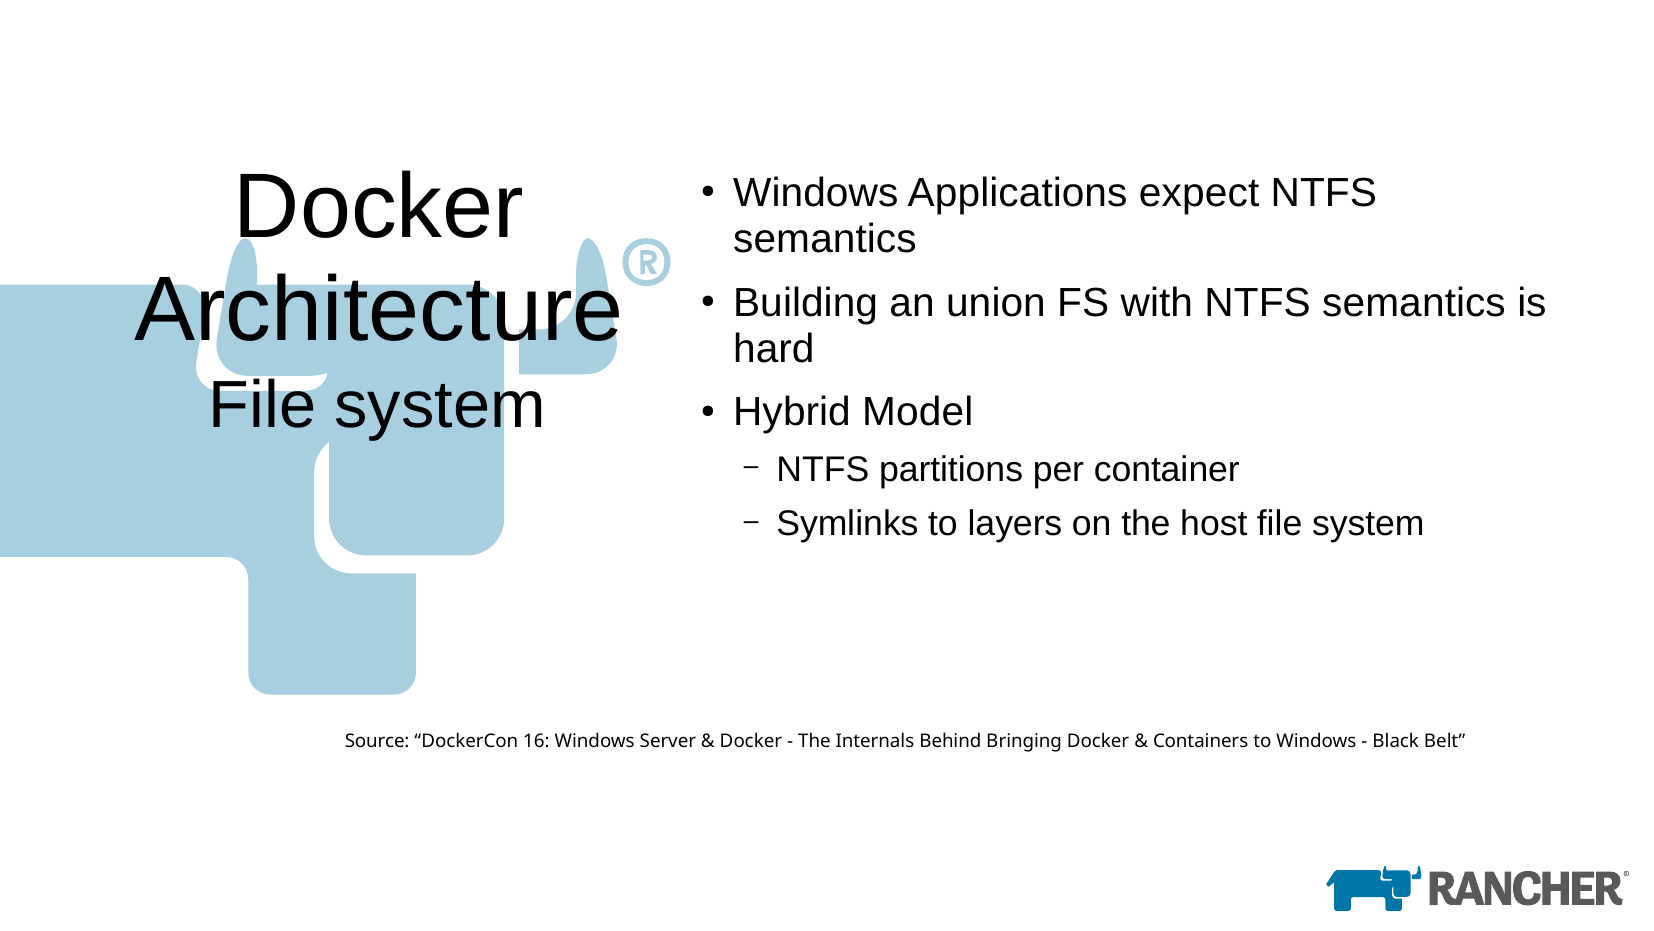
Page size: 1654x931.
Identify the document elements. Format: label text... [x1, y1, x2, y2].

list Windows Applications expect NTFS semantics Building an union FS with NTFS semantics is hard Hybrid Model NTFS partitions per container Symlinks to layers on the host file system [690, 169, 1572, 545]
title Docker Architecture [83, 154, 676, 371]
text_box Source: “DockerCon 16: Windows Server & Docker - The Internals Behind Bringing Docker & Containers to Windows - Black Belt” [330, 720, 1569, 757]
text_box File system [81, 367, 674, 673]
